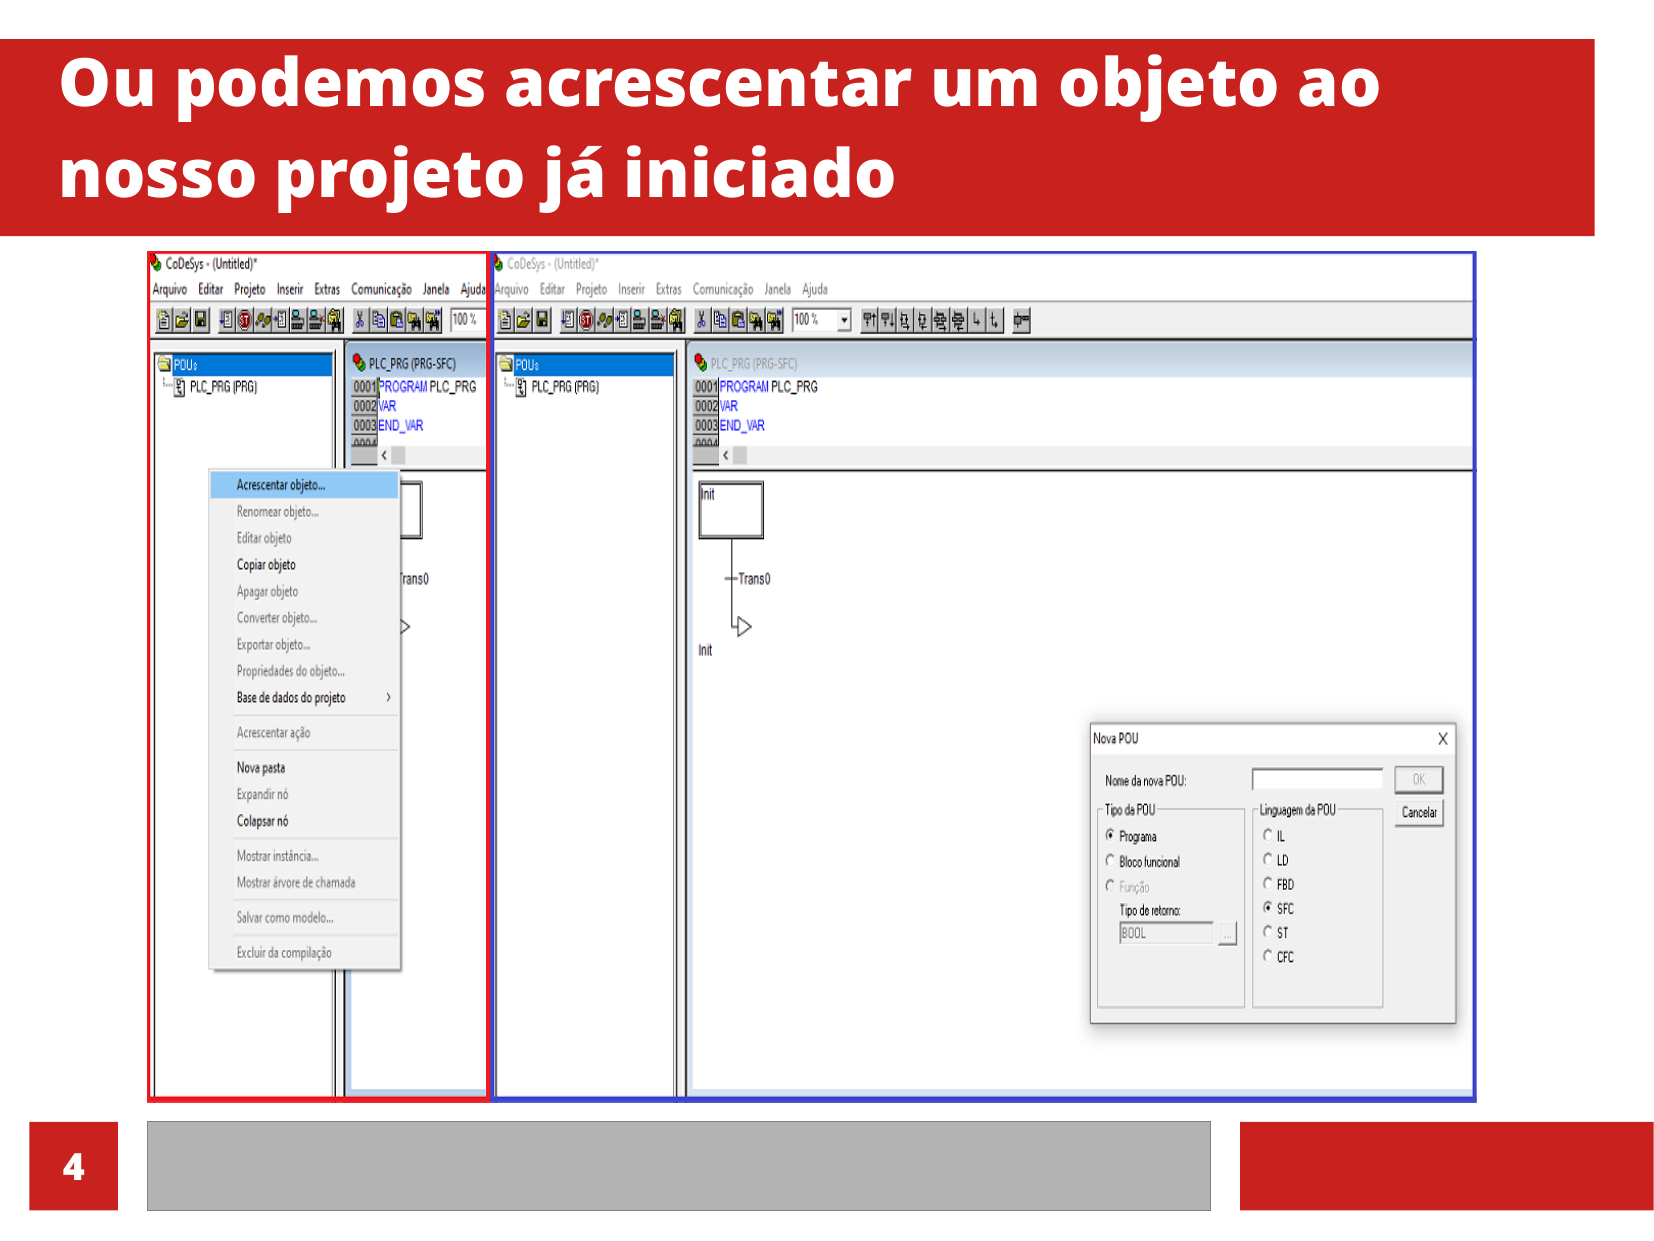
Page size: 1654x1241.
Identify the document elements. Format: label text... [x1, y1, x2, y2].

title Ou podemos acrescentar um objeto ao nosso projeto já iniciado [58, 58, 1595, 217]
picture [147, 251, 1477, 1103]
